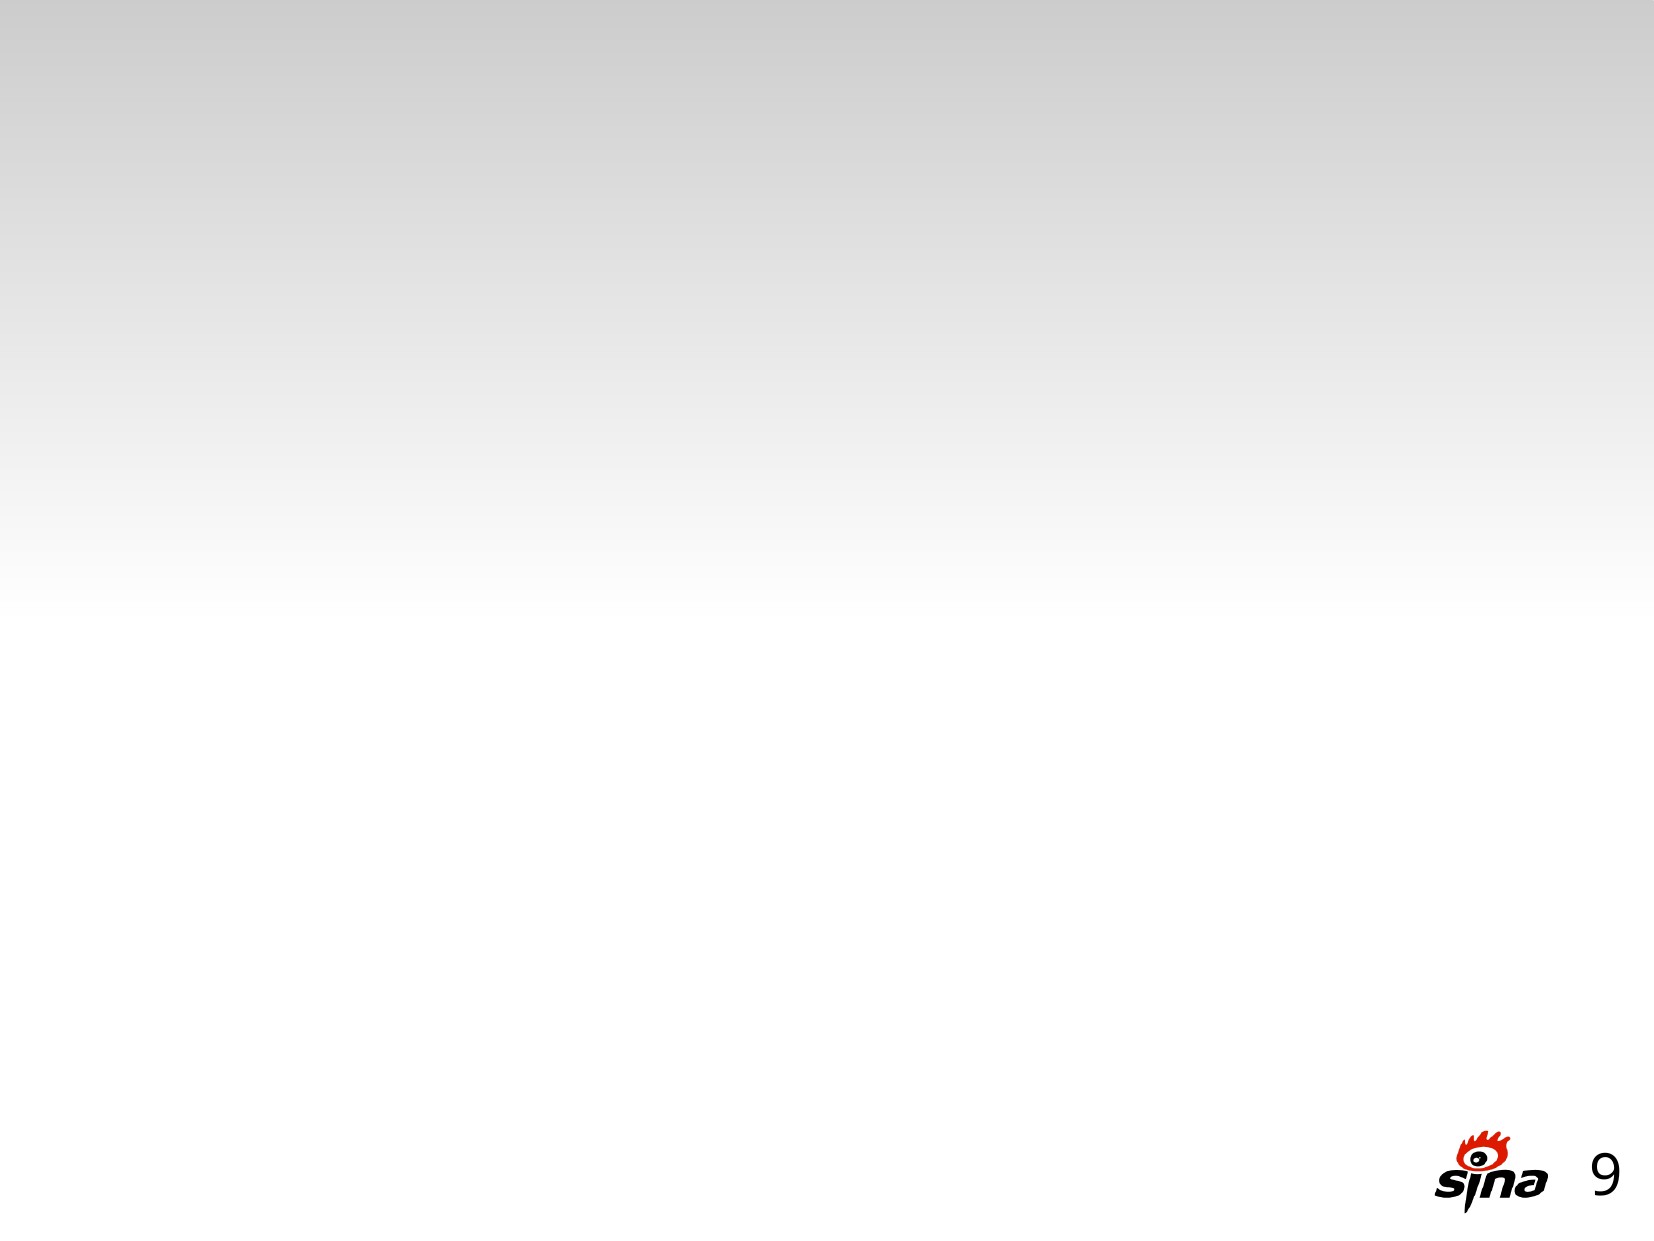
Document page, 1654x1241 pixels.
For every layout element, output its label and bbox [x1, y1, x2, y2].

picture [1406, 1087, 1576, 1241]
